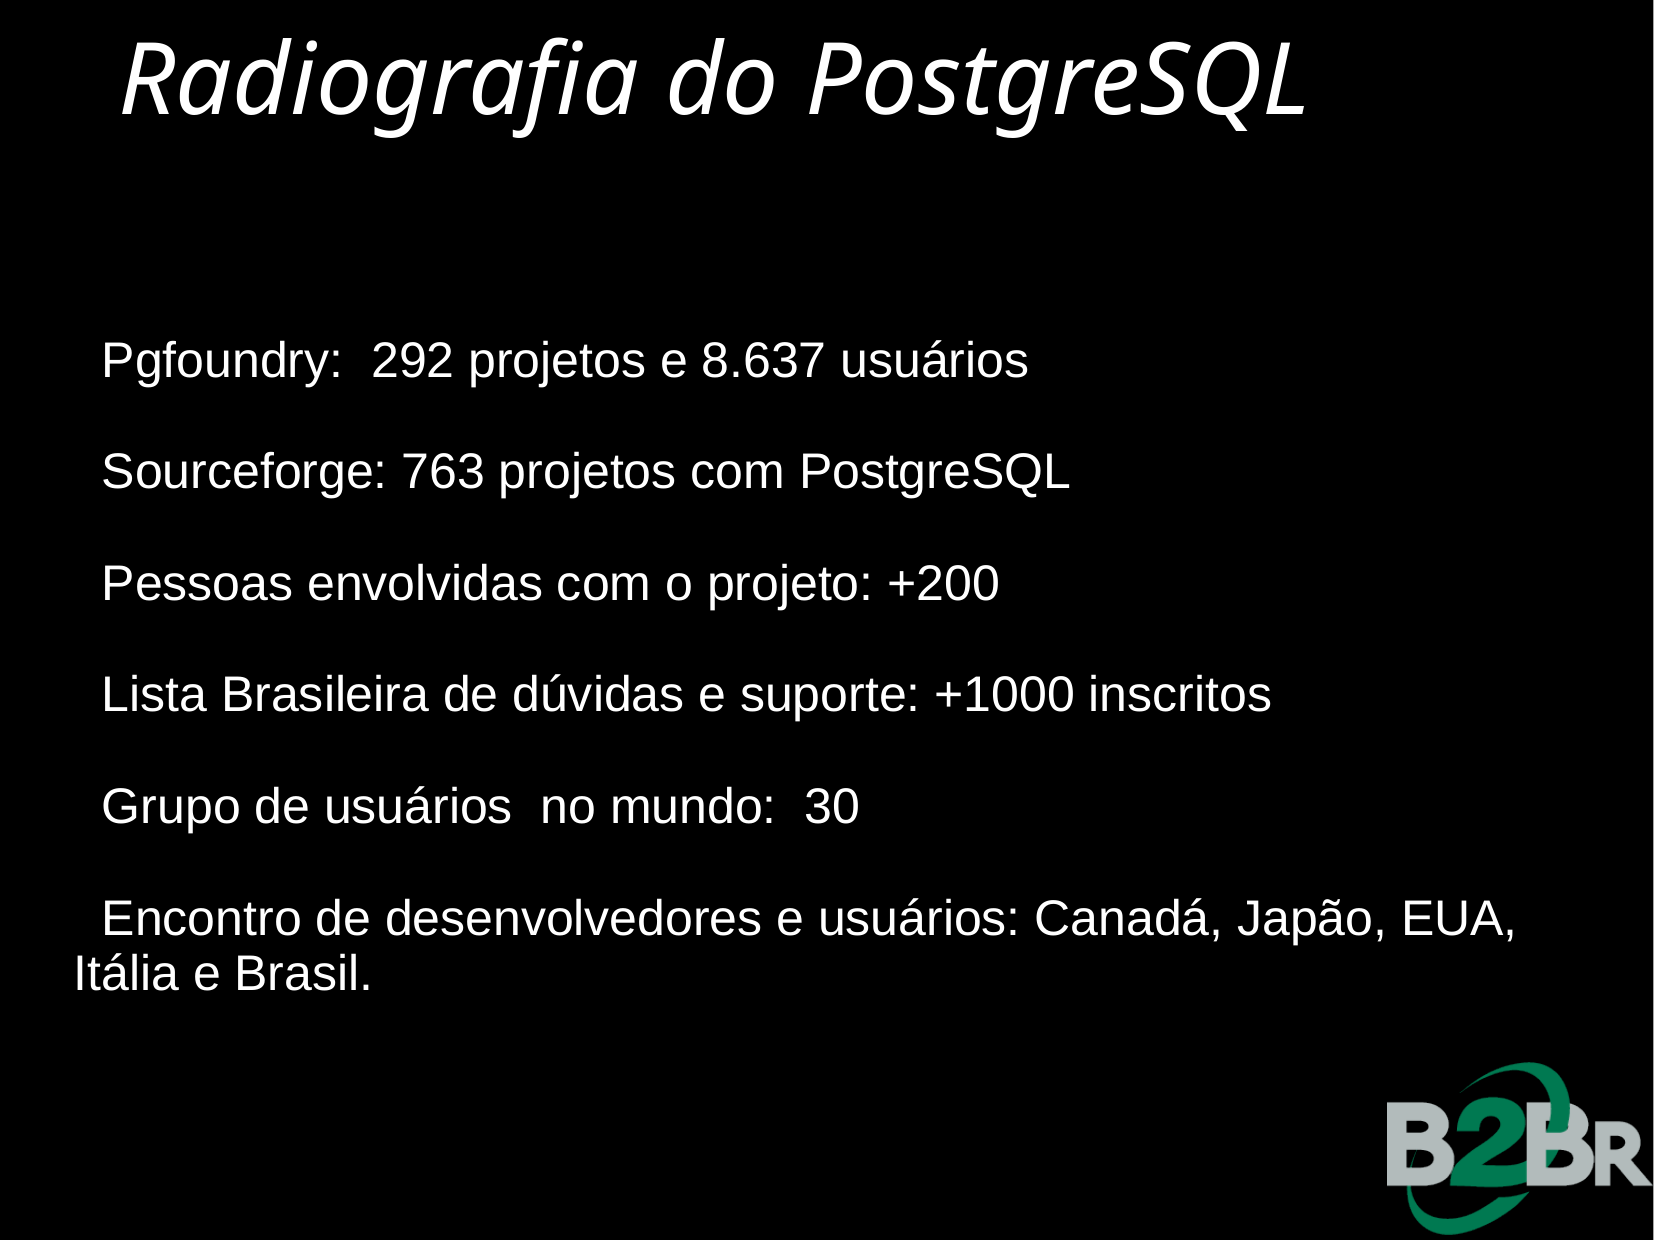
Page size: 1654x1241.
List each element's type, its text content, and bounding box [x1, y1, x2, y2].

text_box Radiografia do PostgreSQL [0, 0, 1654, 207]
picture [1387, 1062, 1654, 1235]
text_box Pgfoundry: 292 projetos e 8.637 usuários Sourceforge: 763 projetos com PostgreSQL Pessoas envolvidas com o projeto: +200 Lista Brasileira de dúvidas e suporte: +1000 inscritos Grupo de usuários no mundo: 30 Encontro de desenvolvedores e usuários: Canadá, Japão, EUA, Itália e Brasil. [59, 324, 1595, 1121]
